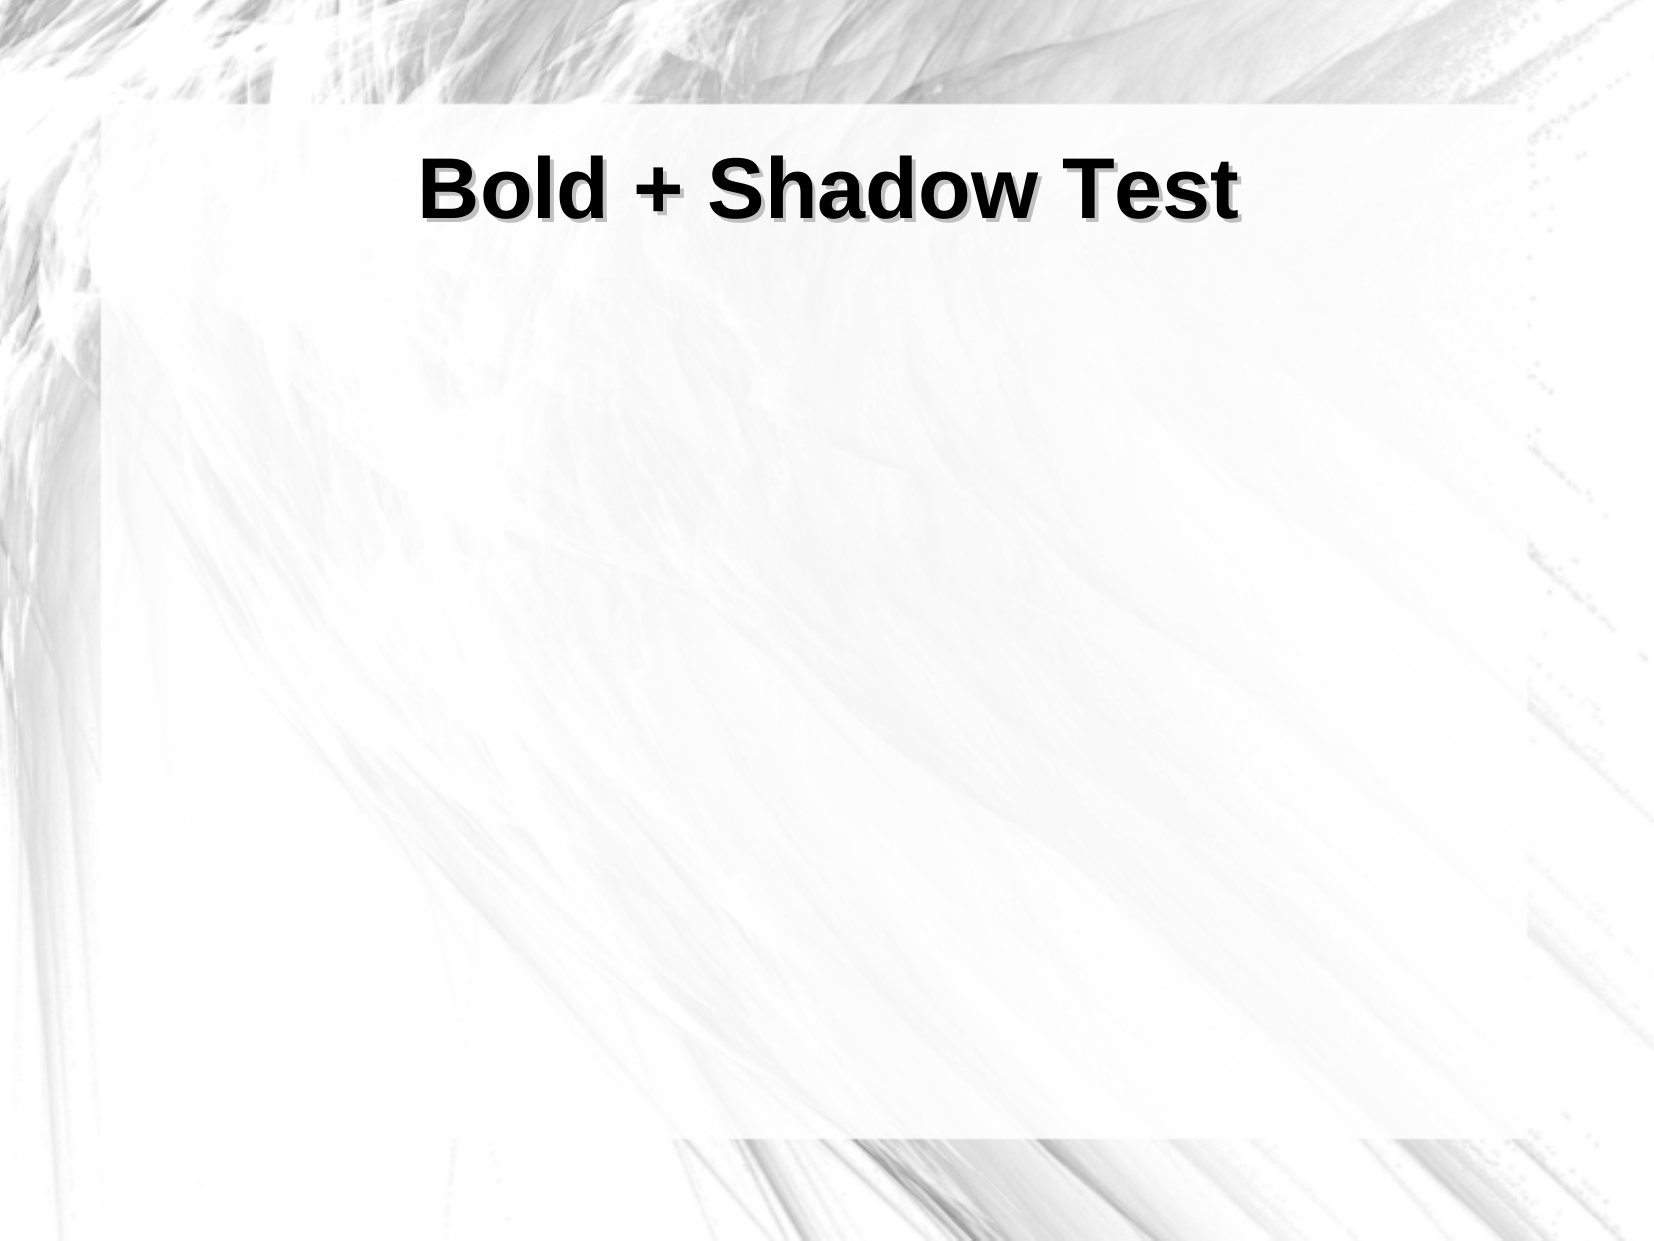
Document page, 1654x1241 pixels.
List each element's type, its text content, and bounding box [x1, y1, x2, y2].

title Bold + Shadow Test [135, 105, 1523, 273]
picture [0, 0, 1654, 1241]
